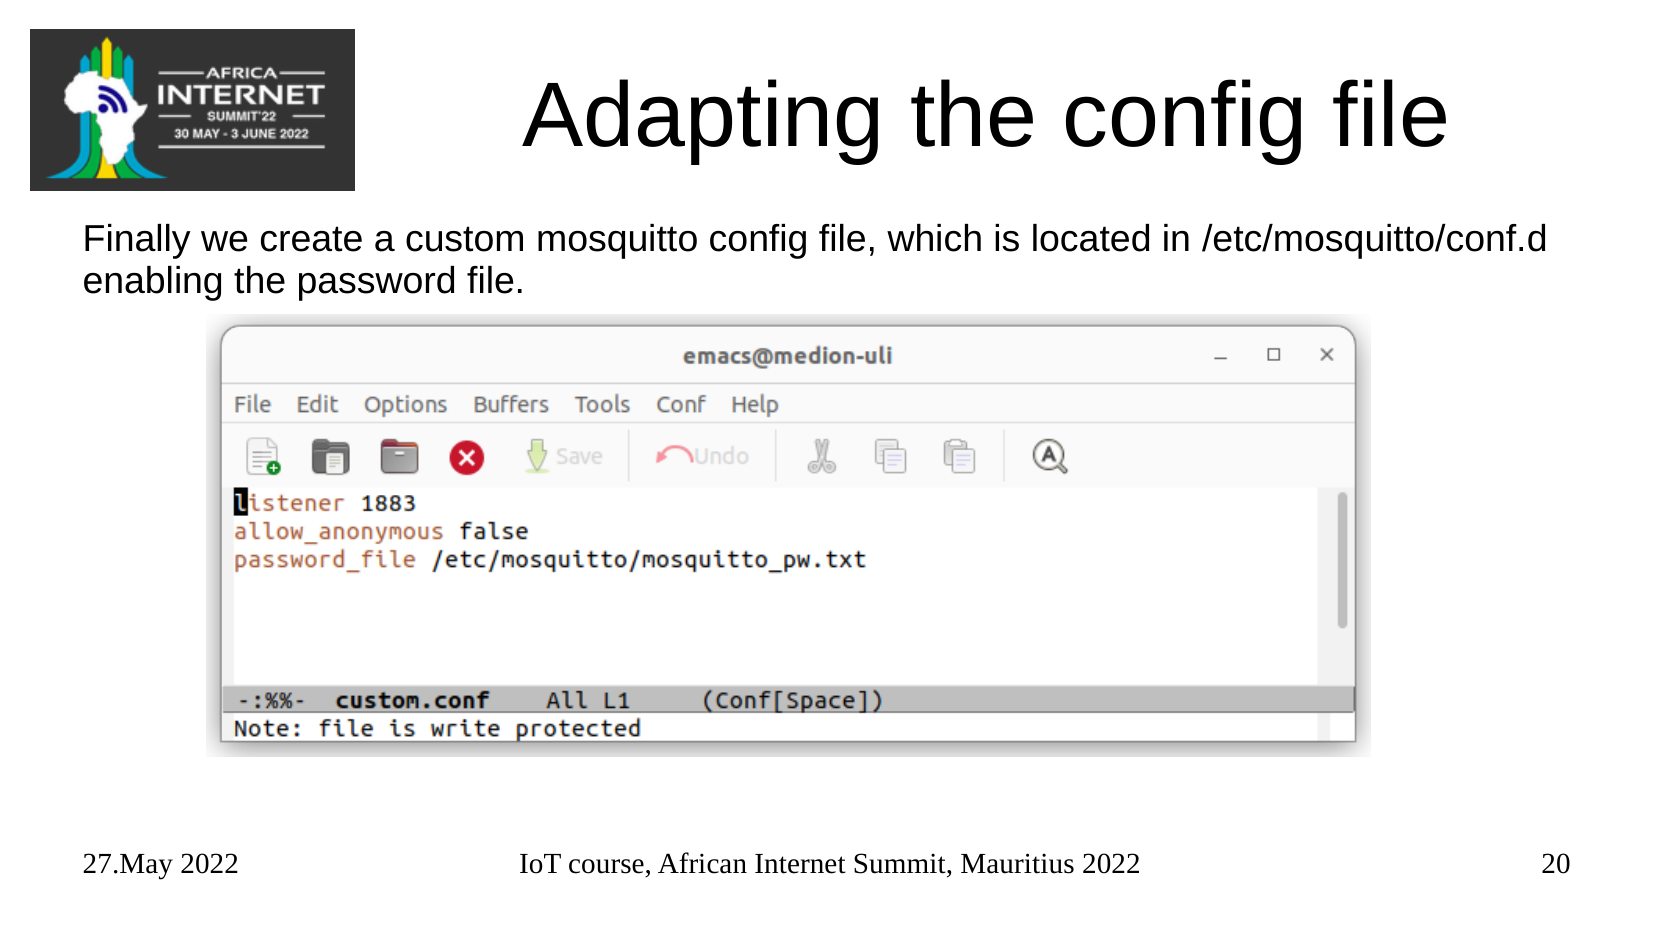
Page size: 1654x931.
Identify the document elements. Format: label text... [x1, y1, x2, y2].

list Finally we create a custom mosquitto config file, which is located in /etc/mosquitto/conf.d enabling the password file. [82, 217, 1571, 758]
picture [30, 29, 355, 191]
title Adapting the config file [403, 37, 1571, 193]
picture [206, 314, 1371, 758]
